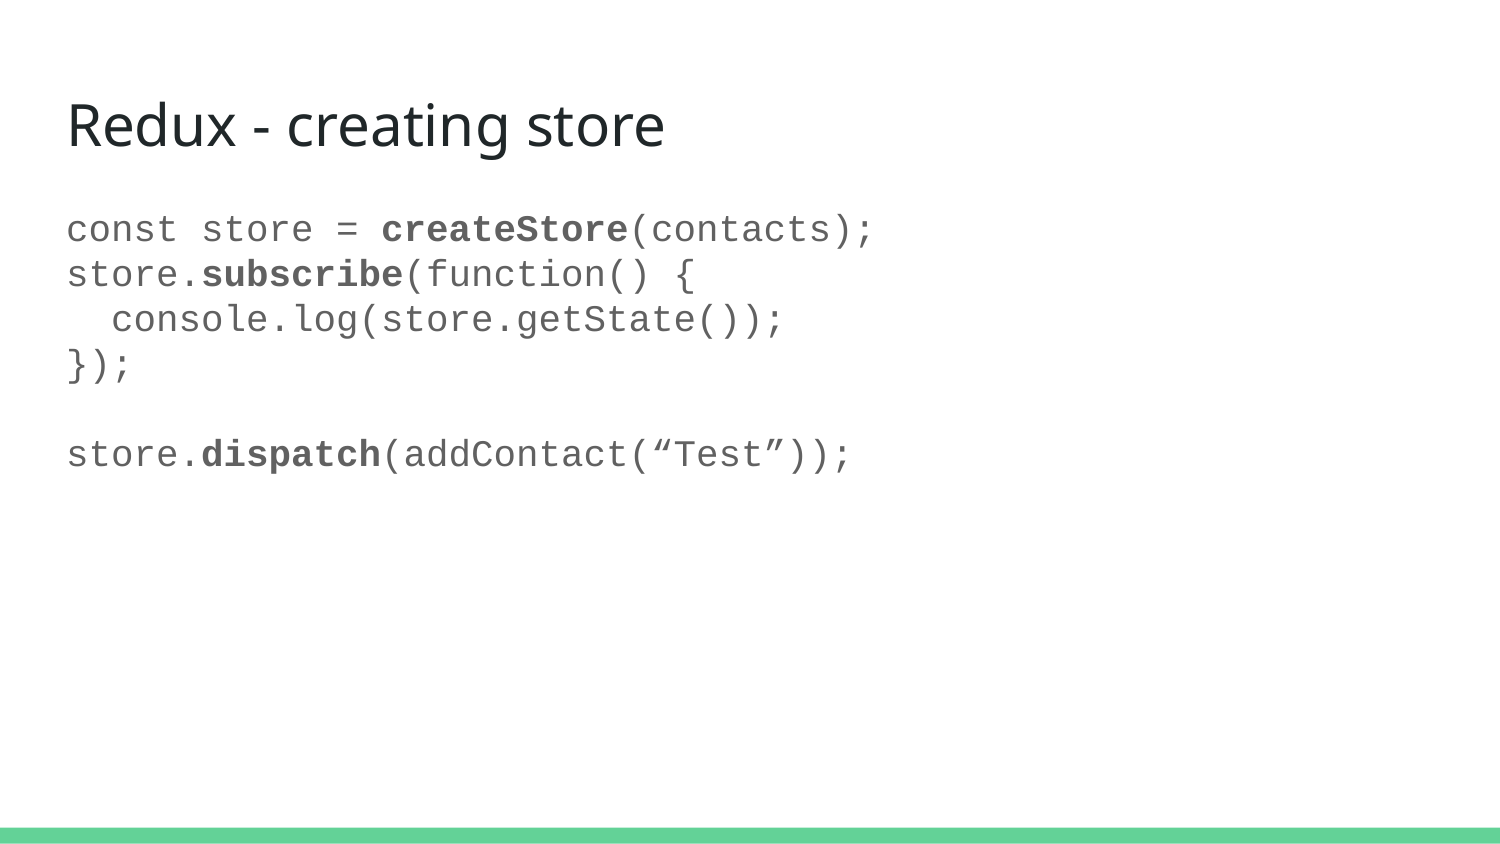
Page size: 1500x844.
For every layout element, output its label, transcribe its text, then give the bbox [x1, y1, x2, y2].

list const store = createStore(contacts); store.subscribe(function() { console.log(store.getState()); }); store.dispatch(addContact(“Test”)); [51, 189, 1449, 750]
title Redux - creating store [51, 72, 1449, 167]
